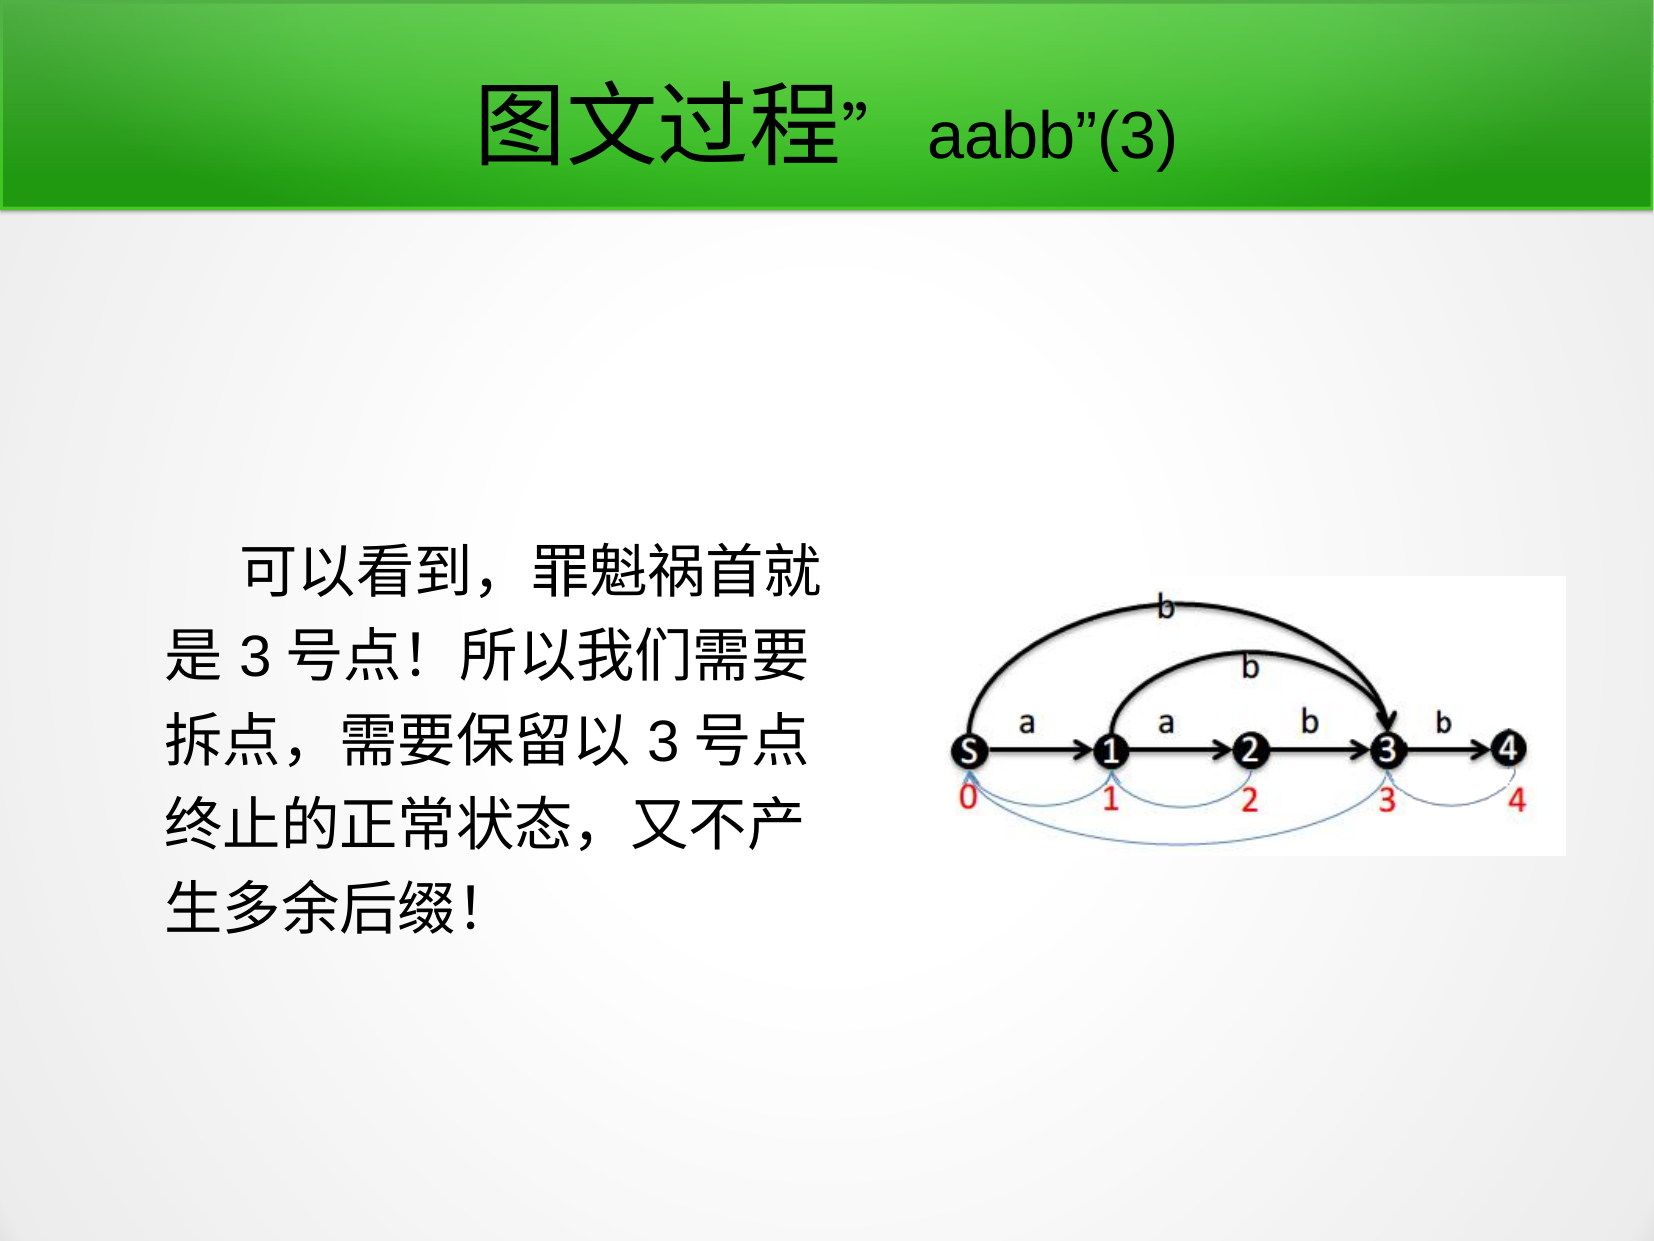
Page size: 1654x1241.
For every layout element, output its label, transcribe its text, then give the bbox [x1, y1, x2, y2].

title 图文过程”aabb”(3) [82, 47, 1571, 189]
text_box 可以看到，罪魁祸首就是3号点！所以我们需要拆点，需要保留以3号点终止的正常状态，又不产生多余后缀！ [150, 517, 841, 916]
picture [945, 576, 1566, 856]
